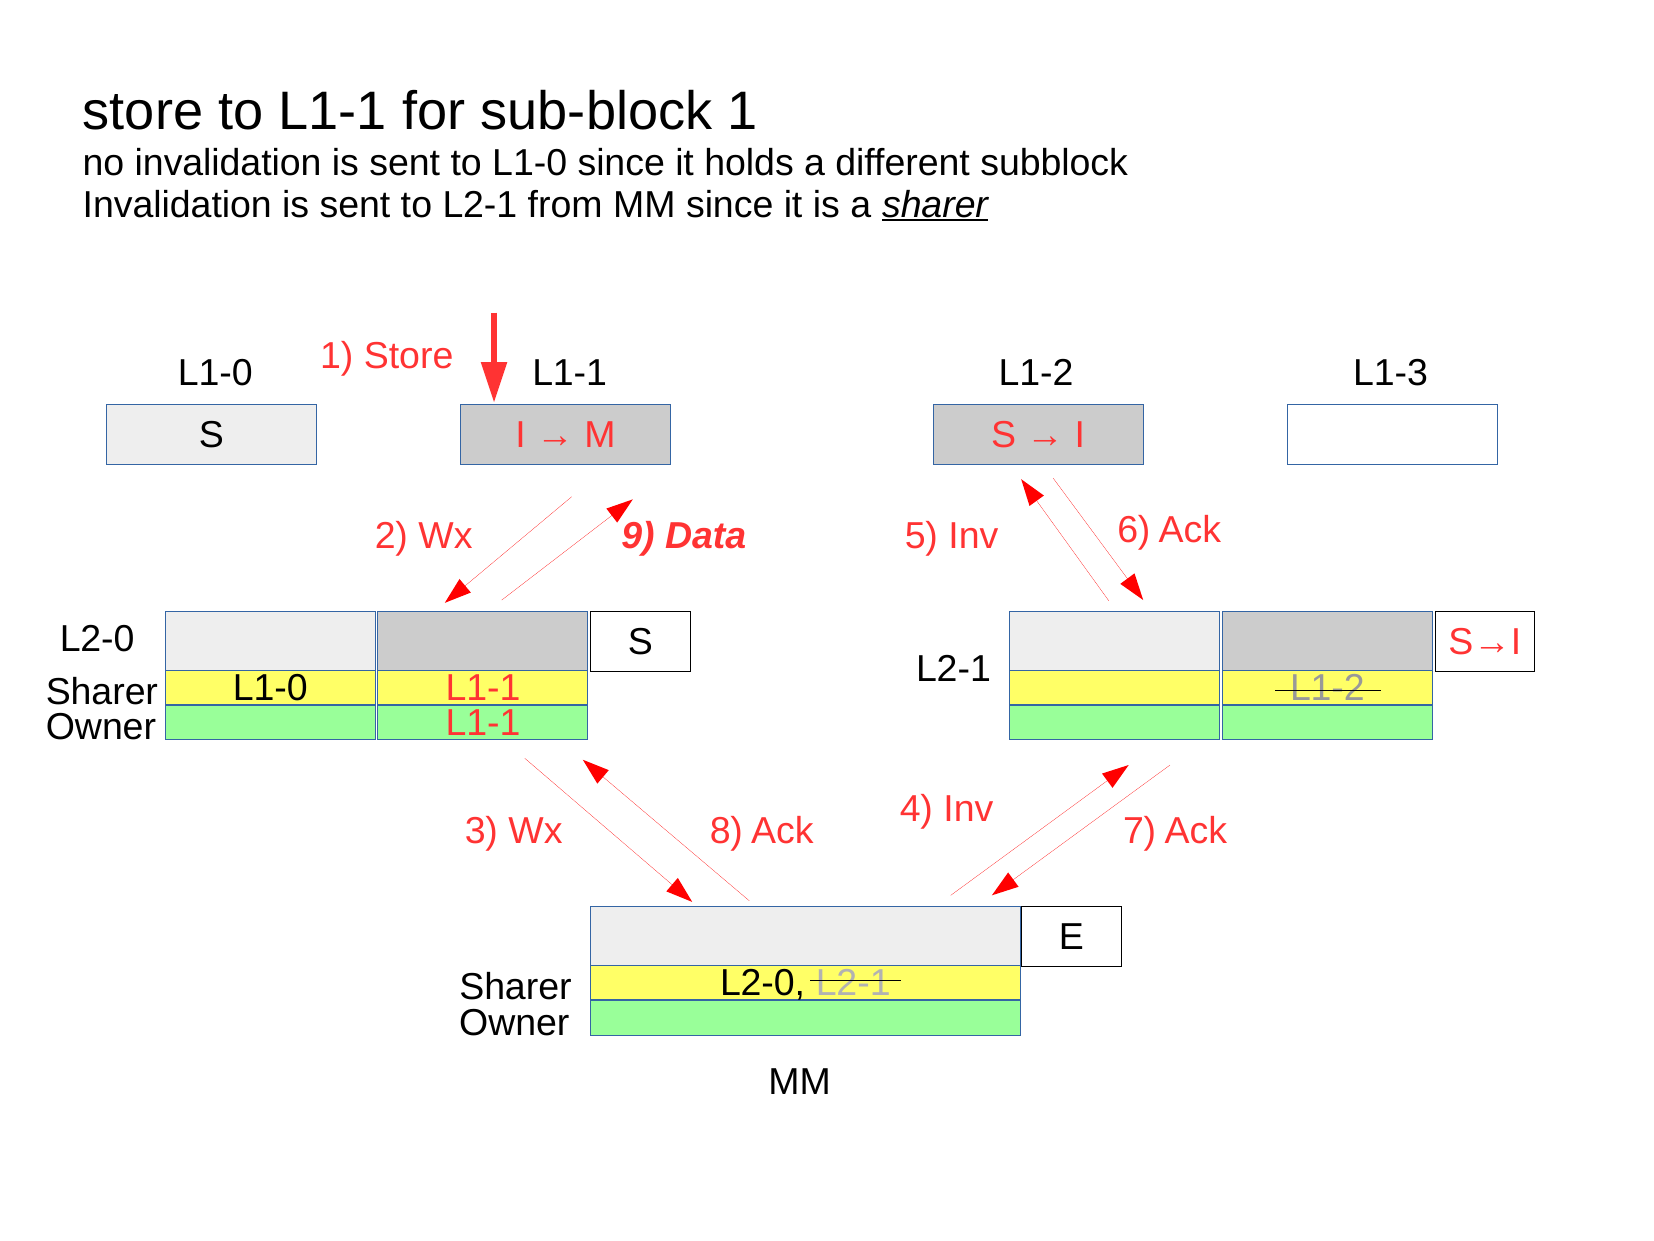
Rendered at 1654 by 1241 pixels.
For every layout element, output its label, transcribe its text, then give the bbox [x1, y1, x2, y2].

text_box 6) Ack [1102, 501, 1287, 559]
text_box [1287, 404, 1498, 465]
text_box [590, 1000, 1021, 1036]
text_box [590, 906, 1021, 965]
text_box 3) Wx [450, 802, 609, 860]
text_box 4) Inv [1032, 823, 1051, 837]
text_box [1009, 611, 1220, 740]
text_box [1222, 611, 1433, 670]
text_box L1-0 [174, 670, 376, 705]
text_box [171, 705, 376, 740]
text_box S [590, 611, 691, 672]
text_box 5) Inv [889, 507, 1036, 564]
text_box Sharer [444, 958, 587, 1016]
text_box L1-2 [983, 344, 1119, 402]
text_box Owner [444, 1016, 585, 1051]
text_box 1) Store [305, 327, 494, 385]
text_box L2-0, L2-1 [590, 965, 1021, 1000]
text_box S → I [933, 404, 1144, 465]
text_box L1-0 [163, 344, 299, 402]
text_box 2) Wx [360, 507, 515, 565]
text_box [1222, 705, 1433, 740]
text_box [174, 611, 376, 670]
text_box Owner [31, 720, 171, 756]
text_box L1-2 [1222, 670, 1433, 705]
text_box [377, 611, 588, 670]
text_box L2-0 [45, 610, 181, 668]
text_box 8) Ack [695, 802, 879, 860]
text_box 7) Ack [1108, 802, 1293, 860]
text_box I → M [460, 404, 671, 465]
text_box Sharer [31, 662, 174, 720]
text_box S [106, 404, 317, 465]
text_box L1-1 [377, 670, 588, 705]
text_box L1-3 [1338, 344, 1474, 402]
text_box L2-1 [901, 639, 1037, 697]
text_box MM [753, 1053, 889, 1111]
text_box E [1021, 906, 1122, 967]
text_box L1-1 [517, 344, 653, 402]
title store to L1-1 for sub-block 1 no invalidation is sent to L1-0 since it holds a different subblock Invalidation is sent to L2-1 from MM since it is a sharer [82, 49, 1571, 257]
text_box 4) Inv [885, 780, 1051, 837]
text_box S→I [1435, 611, 1535, 672]
text_box L1-1 [377, 705, 588, 740]
text_box 9) Data [606, 507, 796, 565]
